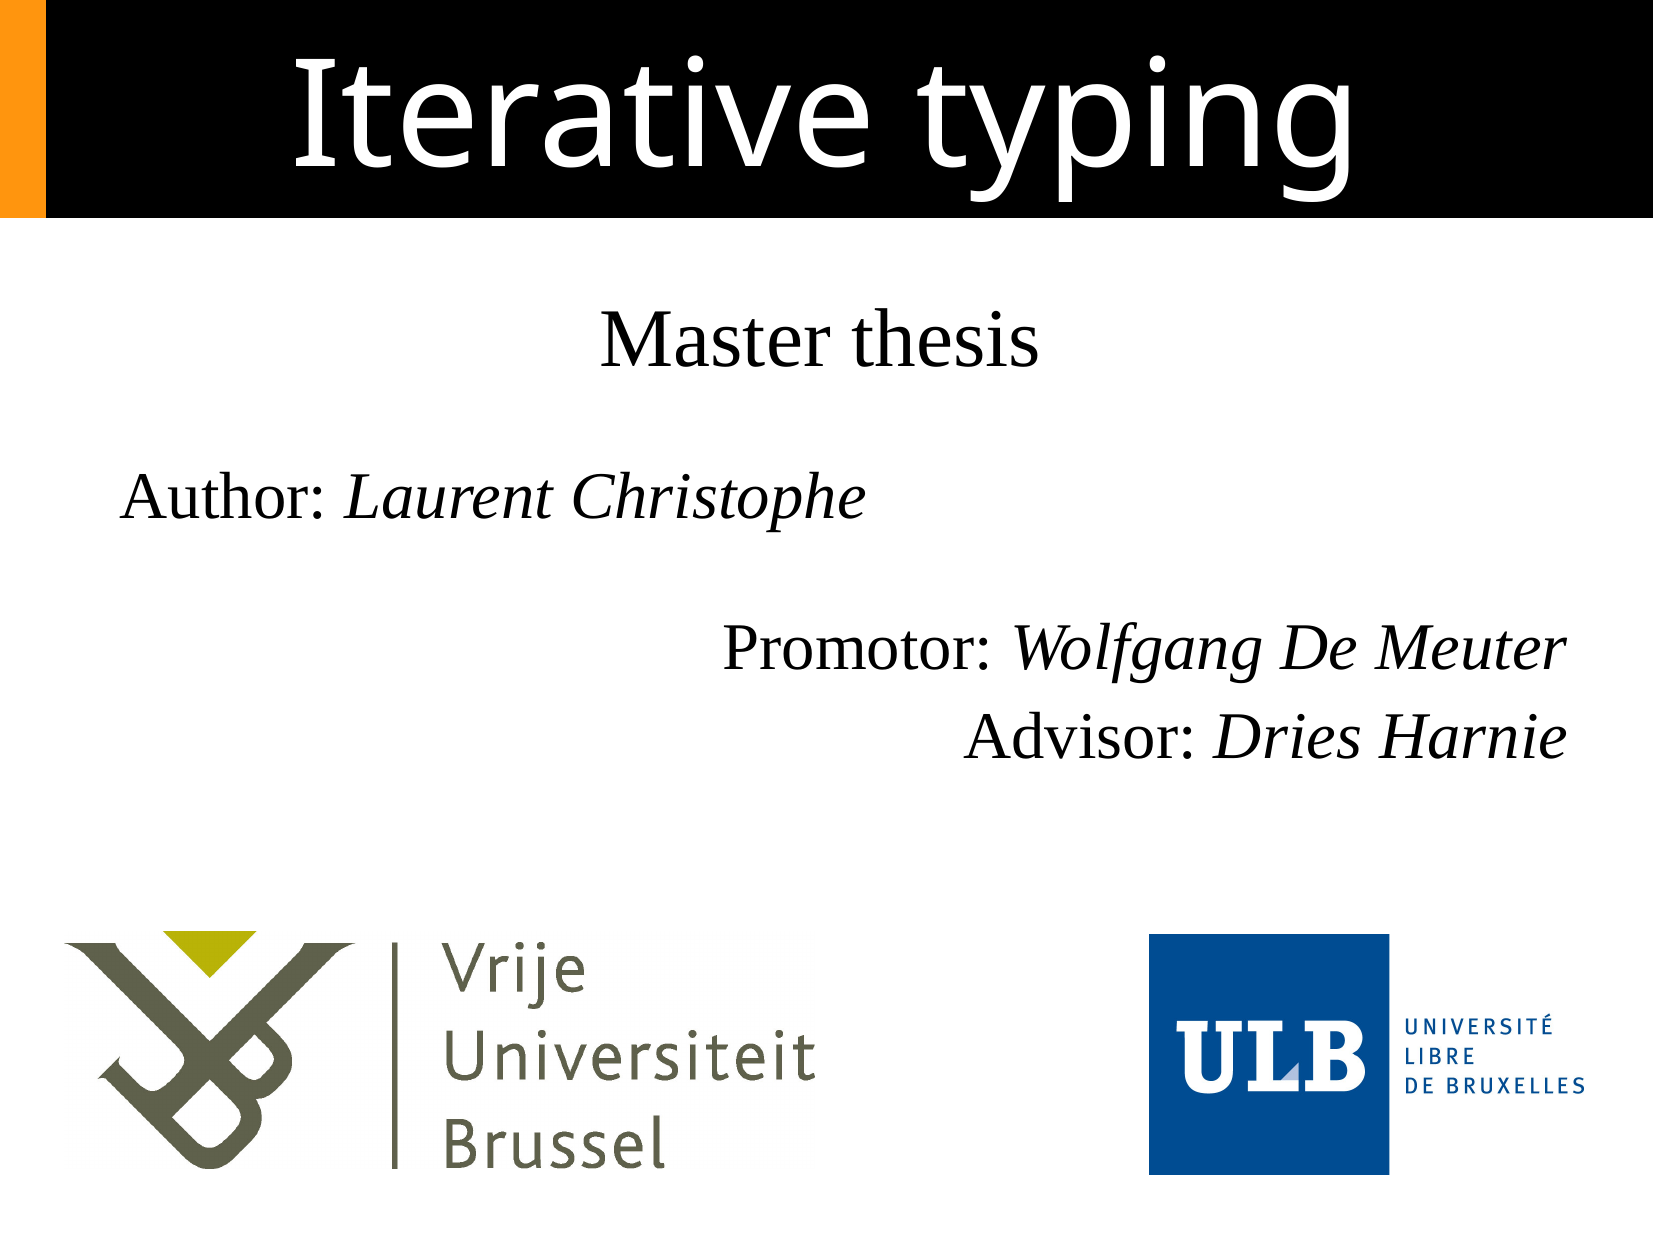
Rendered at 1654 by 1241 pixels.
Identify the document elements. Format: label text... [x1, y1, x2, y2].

text_box Advisor: Dries Harnie [948, 692, 1584, 781]
picture [1149, 934, 1584, 1175]
picture [64, 931, 815, 1169]
text_box Promotor: Wolfgang De Meuter [707, 602, 1584, 692]
text_box Master thesis [585, 285, 1058, 393]
title Iterative typing [82, 0, 1571, 218]
text_box Author: Laurent Christophe [105, 451, 883, 541]
